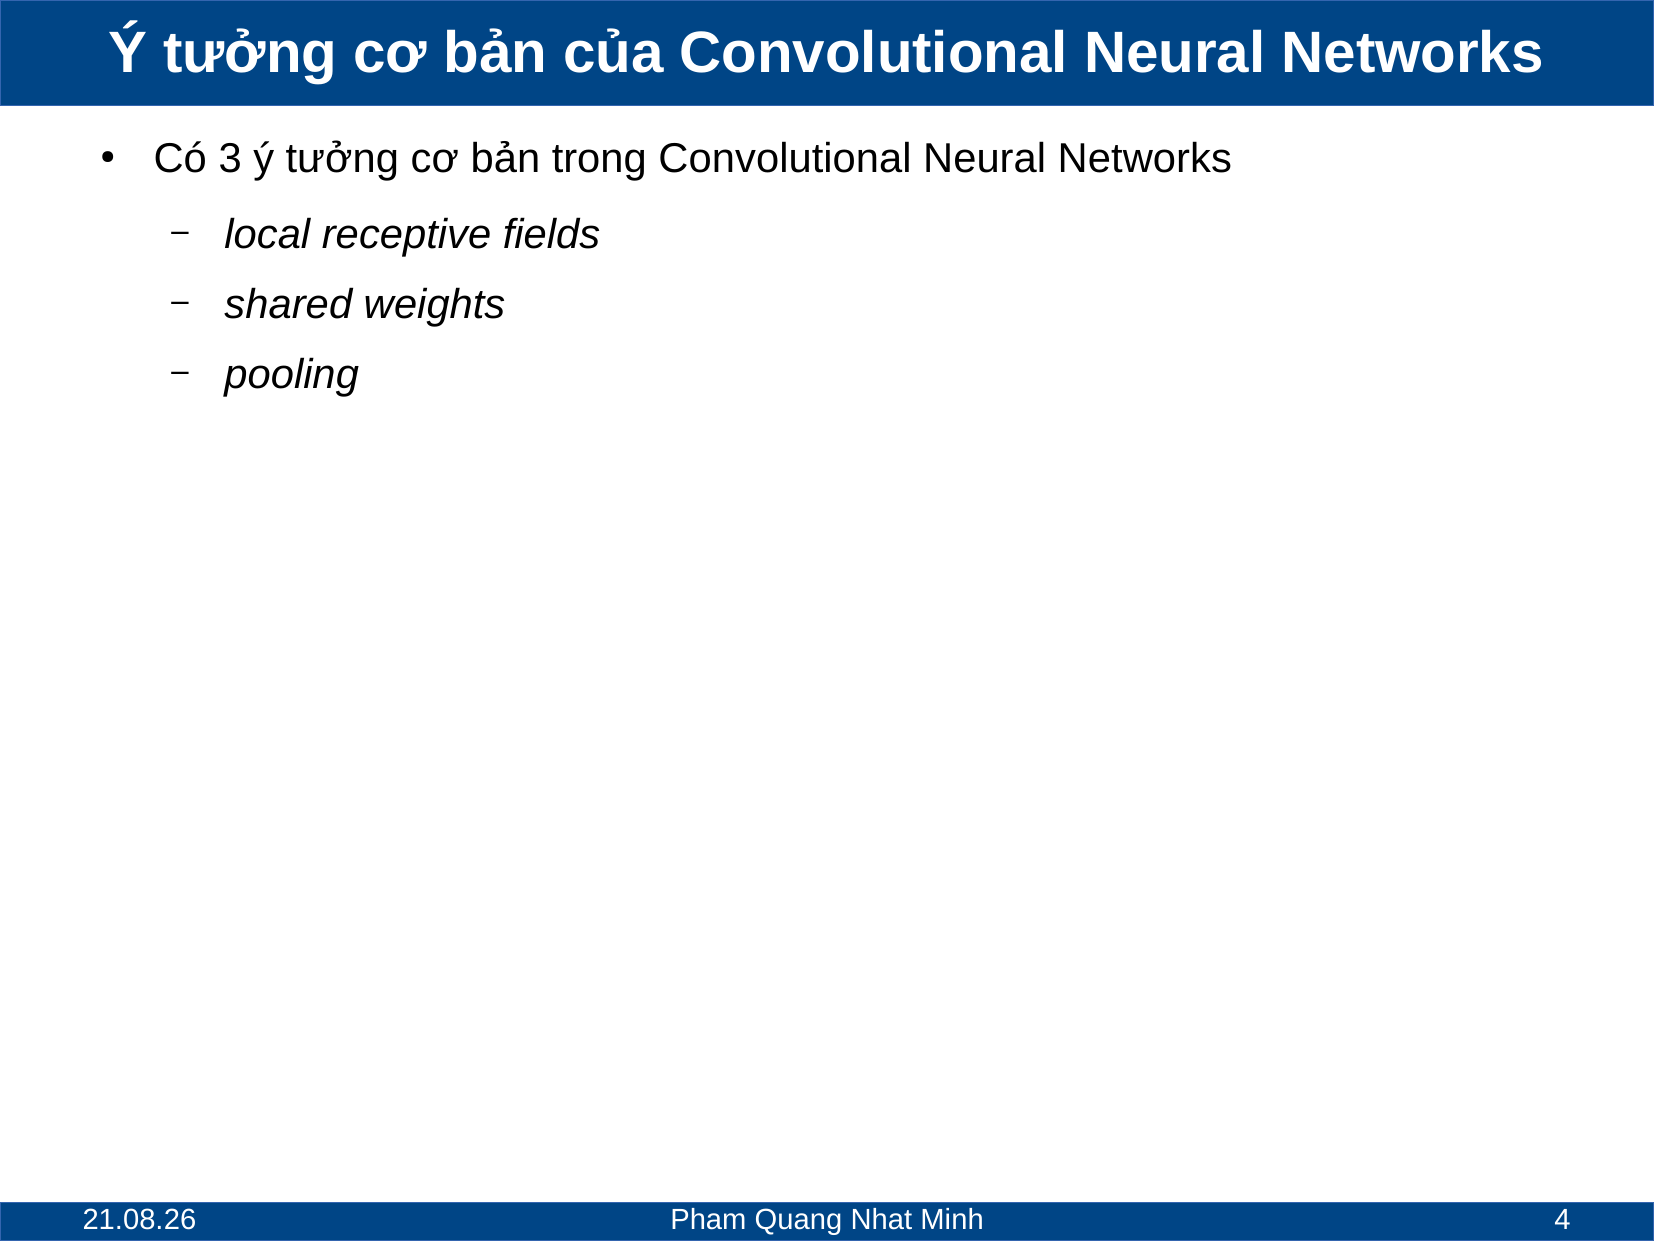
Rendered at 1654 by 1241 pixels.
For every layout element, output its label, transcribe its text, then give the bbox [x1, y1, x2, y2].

title Ý tưởng cơ bản của Convolutional Neural Networks [0, 0, 1654, 106]
list Có 3 ý tưởng cơ bản trong Convolutional Neural Networks local receptive fields shared weights pooling [82, 135, 1571, 736]
